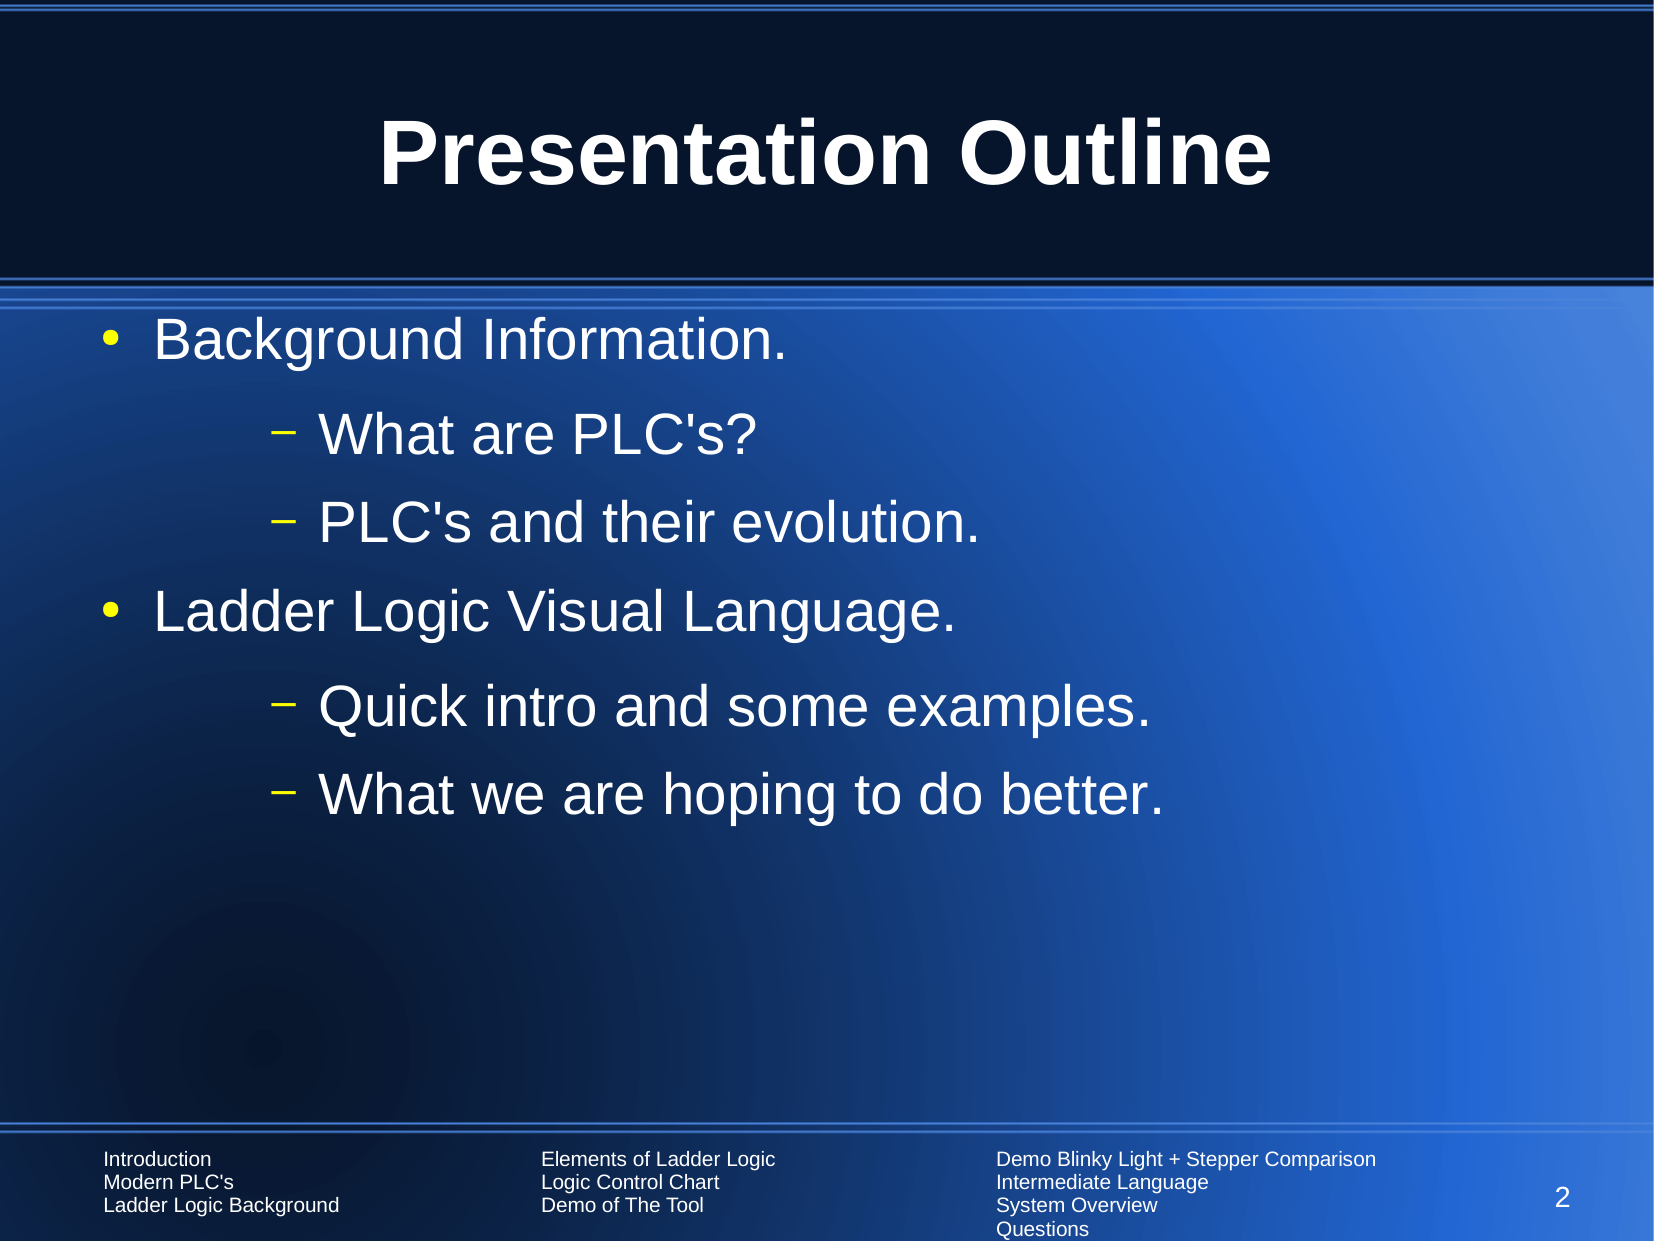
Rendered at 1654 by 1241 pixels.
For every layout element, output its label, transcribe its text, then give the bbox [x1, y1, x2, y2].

picture [0, 0, 1654, 1241]
list Background Information. What are PLC's? PLC's and their evolution. Ladder Logic Visual Language. Quick intro and some examples. What we are hoping to do better. [82, 307, 1571, 1123]
title Presentation Outline [82, 49, 1571, 257]
